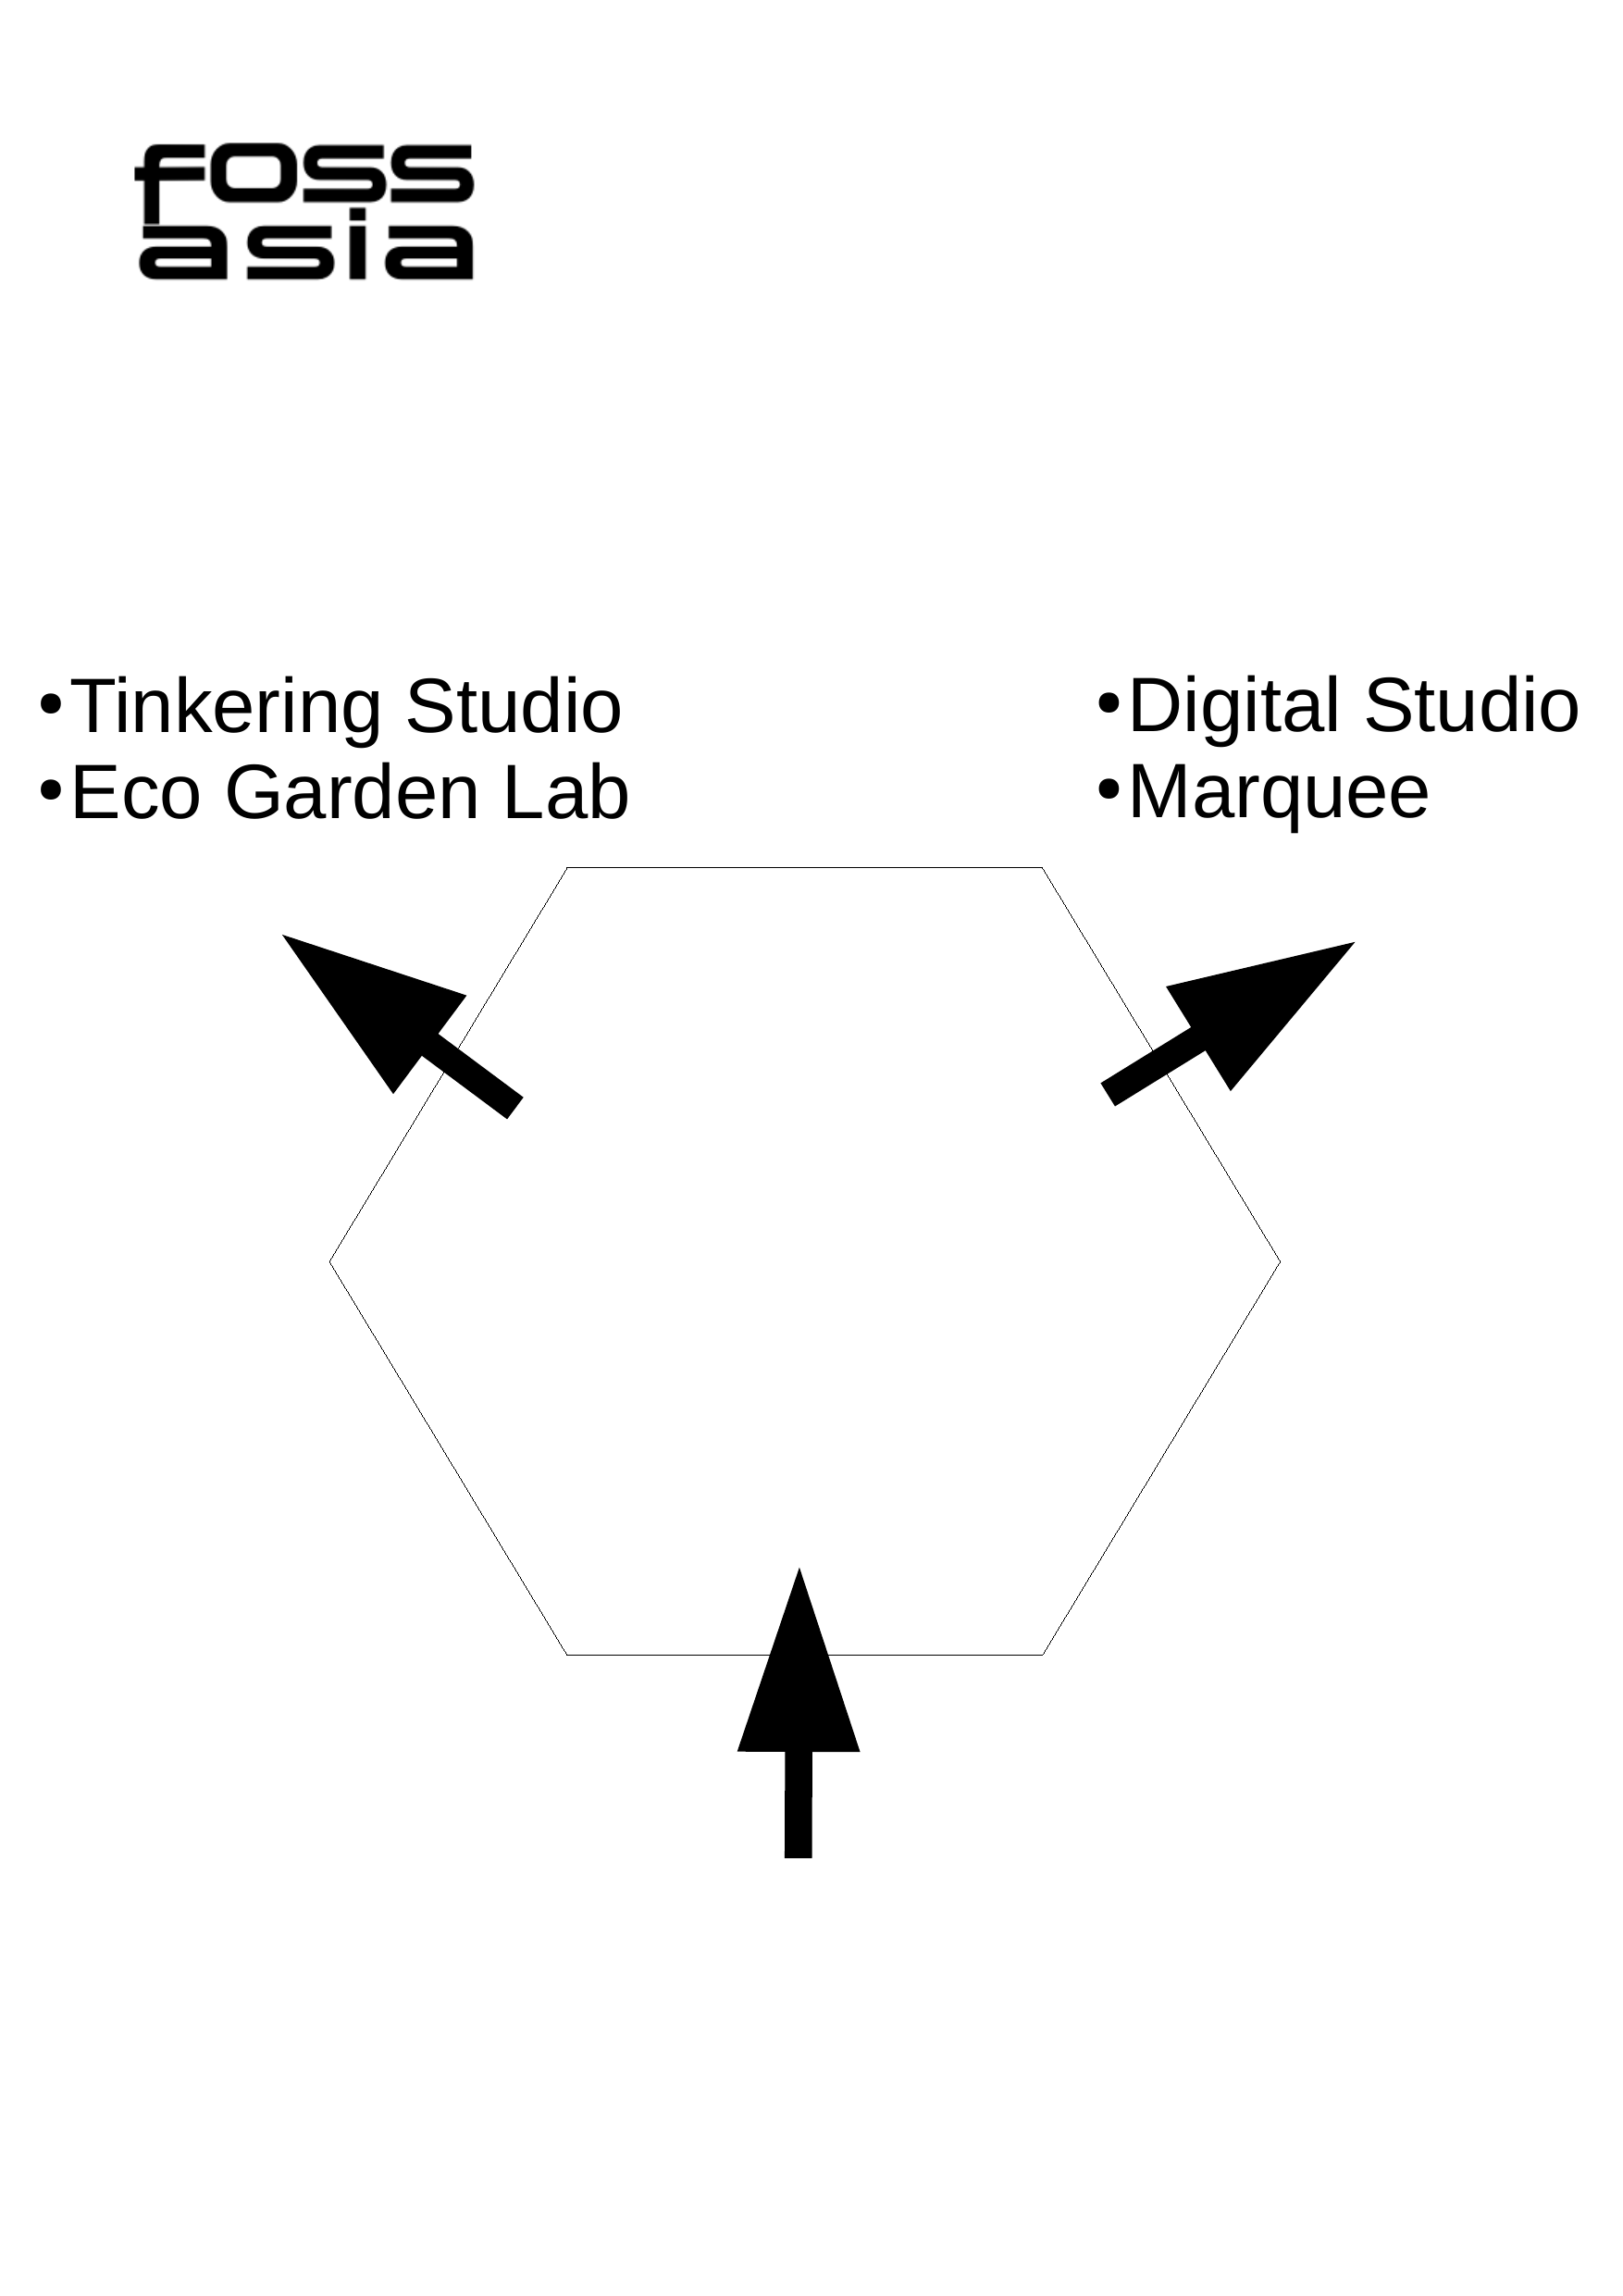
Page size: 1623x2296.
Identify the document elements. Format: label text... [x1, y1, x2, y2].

text_box [329, 867, 1281, 1656]
text_box Digital Studio Marquee [1081, 655, 1596, 842]
text_box Tinkering Studio Eco Garden Lab [23, 655, 645, 842]
picture [130, 139, 480, 285]
